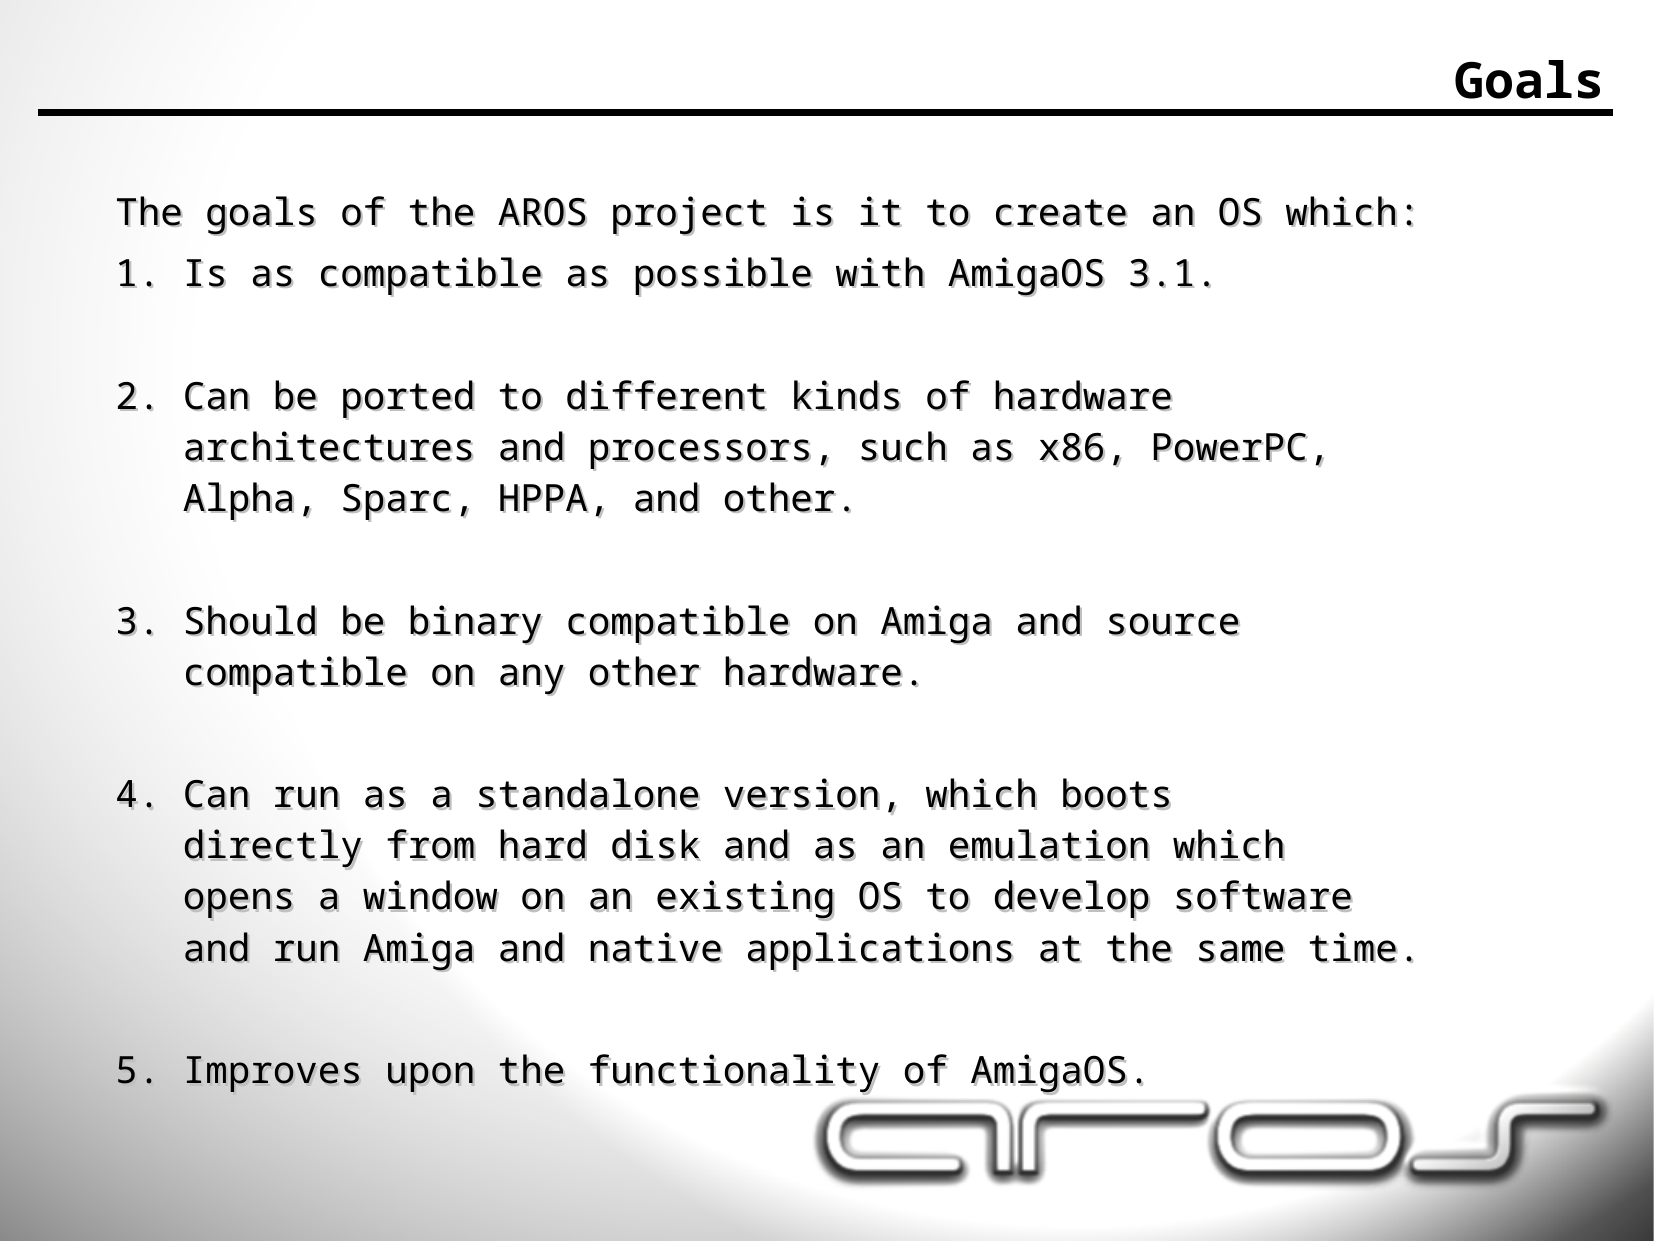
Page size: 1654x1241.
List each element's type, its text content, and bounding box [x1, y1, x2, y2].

picture [0, 0, 1654, 1241]
text_box The goals of the AROS project is it to create an OS which: 1. Is as compatible as possible with AmigaOS 3.1. 2. Can be ported to different kinds of hardware architectures and processors, such as x86, PowerPC, Alpha, Sparc, HPPA, and other. 3. Should be binary compatible on Amiga and source compatible on any other hardware. 4. Can run as a standalone version, which boots directly from hard disk and as an emulation which opens a window on an existing OS to develop software and run Amiga and native applications at the same time. 5. Improves upon the functionality of AmigaOS. [100, 177, 1463, 853]
text_box Goals [1440, 37, 1623, 103]
